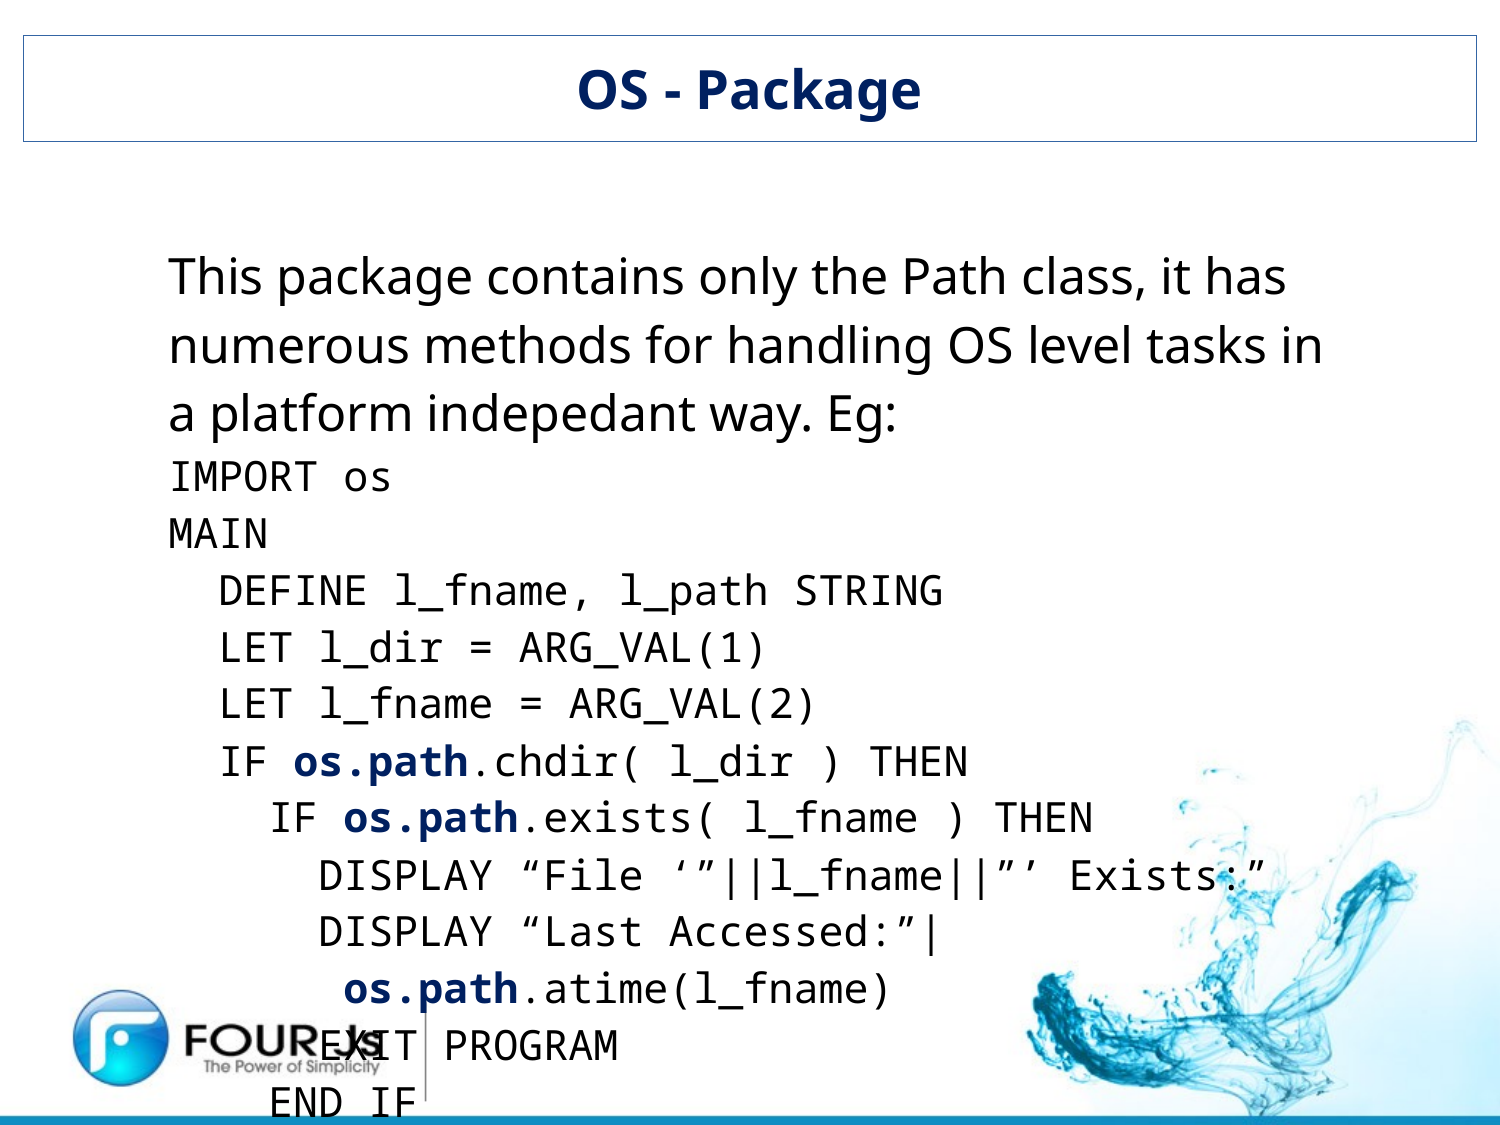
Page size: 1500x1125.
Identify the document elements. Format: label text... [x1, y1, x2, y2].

text_box This package contains only the Path class, it has numerous methods for handling OS level tasks in a platform indepedant way. Eg: IMPORT os MAIN DEFINE l_fname, l_path STRING LET l_dir = ARG_VAL(1) LET l_fname = ARG_VAL(2) IF os.path.chdir( l_dir ) THEN IF os.path.exists( l_fname ) THEN DISPLAY “File ‘”||l_fname||”’ Exists:” DISPLAY “Last Accessed:”| os.path.atime(l_fname) EXIT PROGRAM END IF END IF [153, 234, 1371, 1115]
title OS - Package [23, 35, 1477, 142]
picture [0, 0, 1500, 1122]
